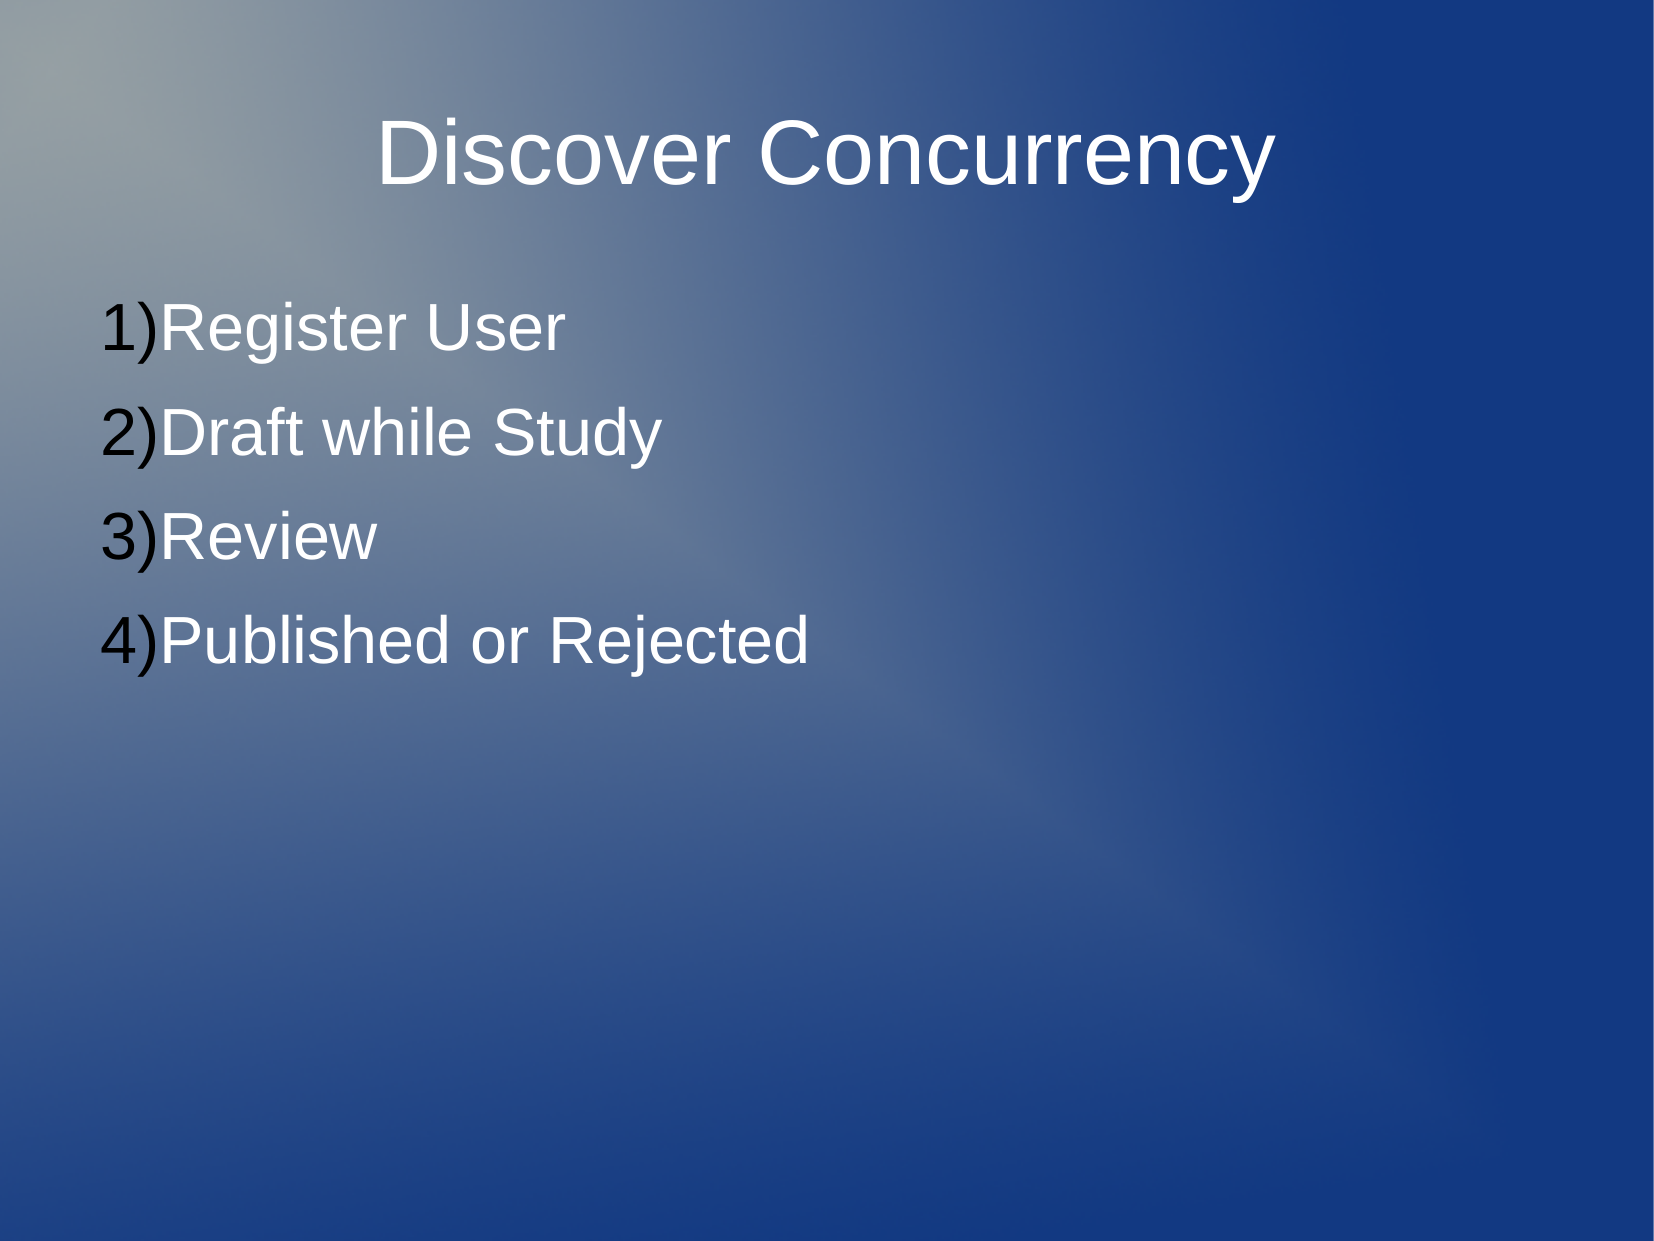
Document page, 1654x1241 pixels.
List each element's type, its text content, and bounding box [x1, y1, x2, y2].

title Discover Concurrency [82, 49, 1571, 257]
list Register User Draft while Study Review Published or Rejected [82, 290, 1571, 1109]
picture [0, 0, 1654, 1241]
